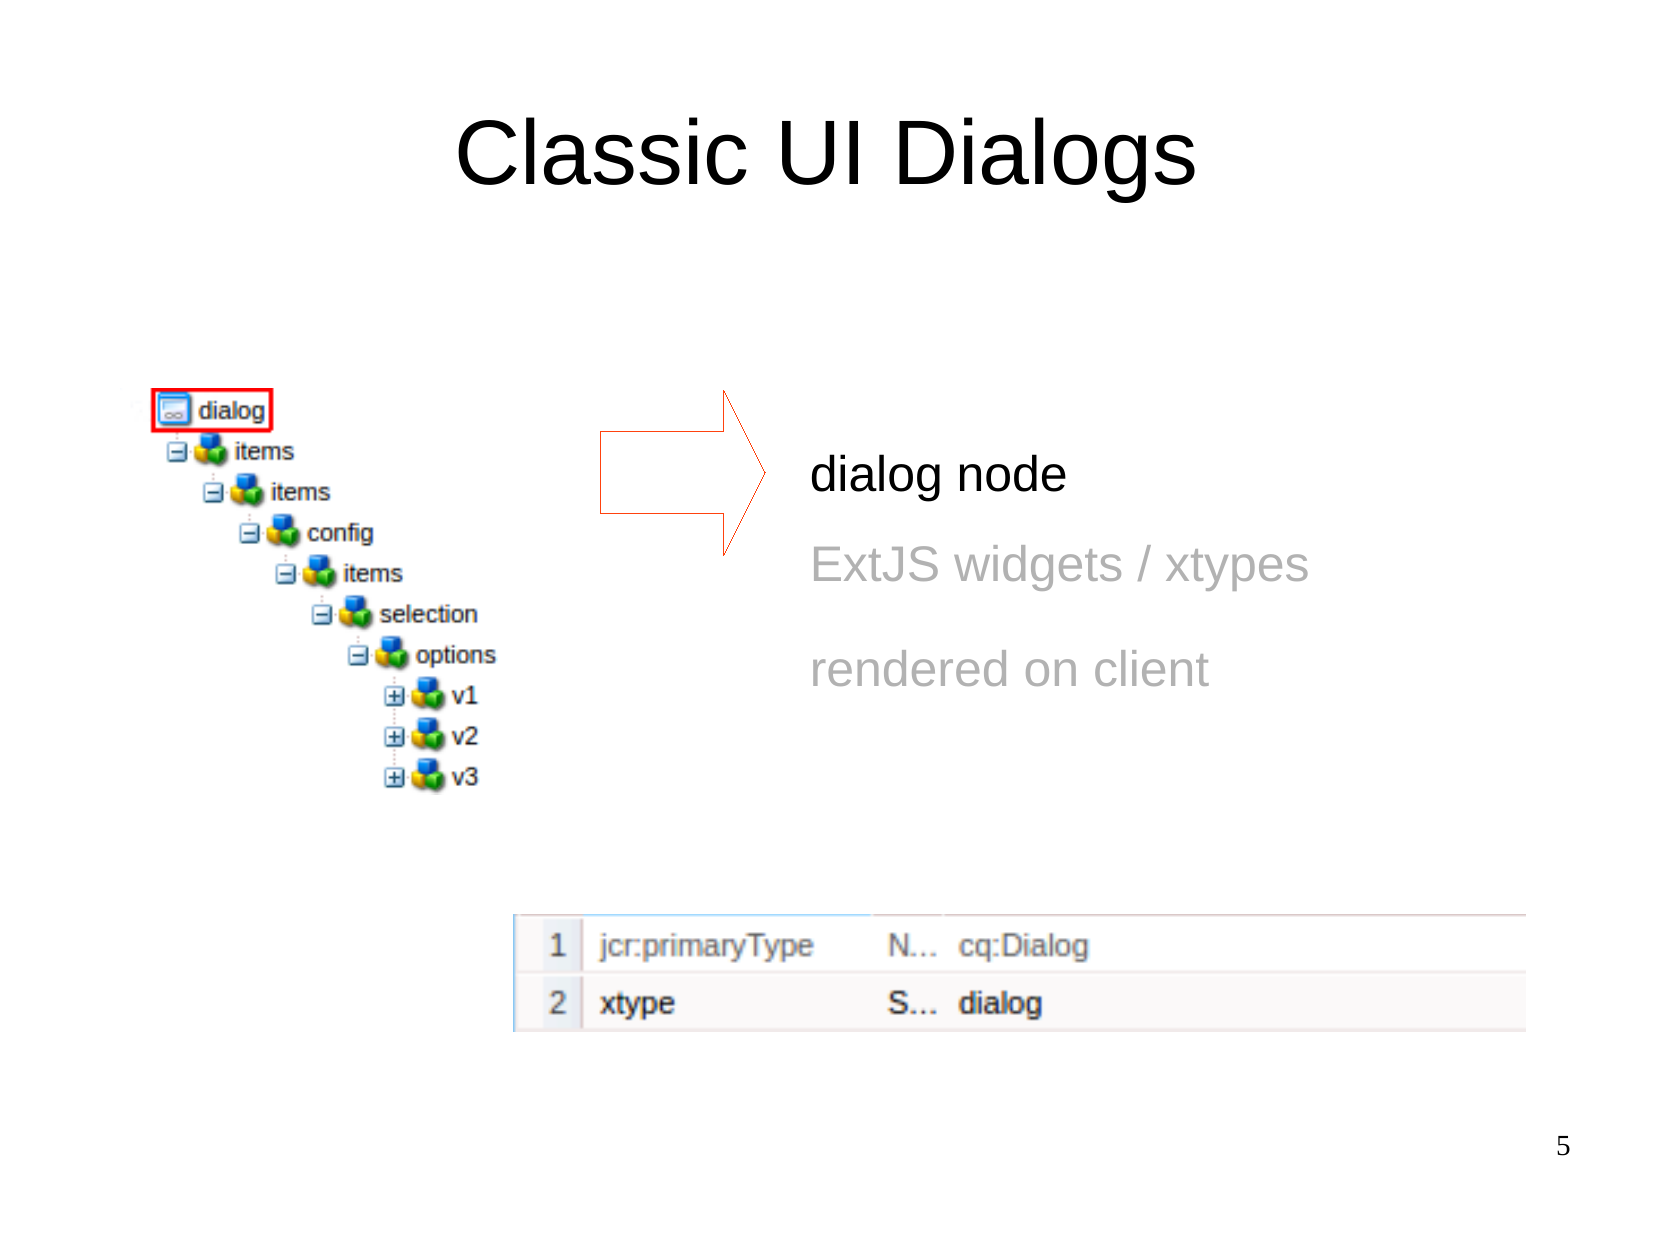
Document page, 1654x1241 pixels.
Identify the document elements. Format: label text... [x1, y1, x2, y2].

text_box dialog node [795, 438, 1351, 511]
text_box rendered on client [795, 633, 1351, 706]
text_box ExtJS widgets / xtypes [795, 528, 1351, 601]
title Classic UI Dialogs [82, 49, 1571, 257]
picture [513, 914, 1526, 1032]
picture [120, 388, 541, 796]
